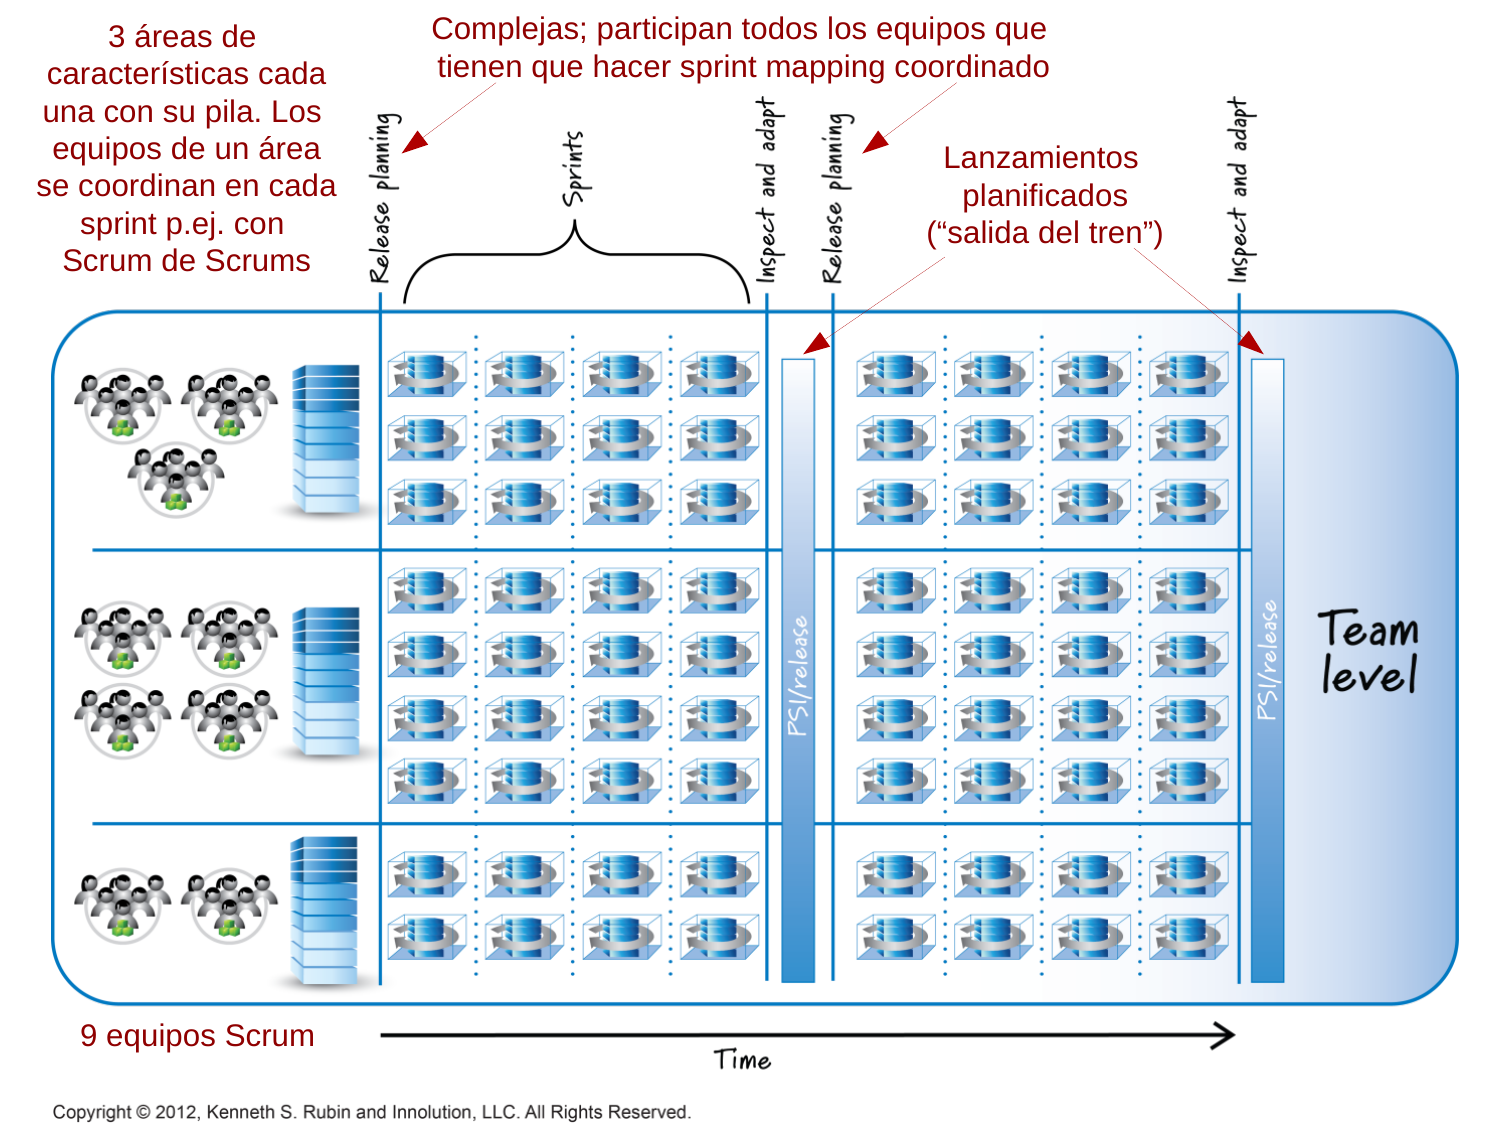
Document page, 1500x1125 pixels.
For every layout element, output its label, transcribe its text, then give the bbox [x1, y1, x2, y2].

text_box 9 equipos Scrum [65, 1008, 331, 1061]
text_box Lanzamientos planificados (“salida del tren”) [911, 129, 1180, 258]
text_box 3 áreas de características cada una con su pila. Los equipos de un área se coordinan en cada sprint p.ej. con Scrum de Scrums [21, 8, 361, 286]
text_box Complejas; participan todos los equipos que tienen que hacer sprint mapping coordinado [416, 1, 1081, 91]
picture [51, 96, 1459, 1124]
